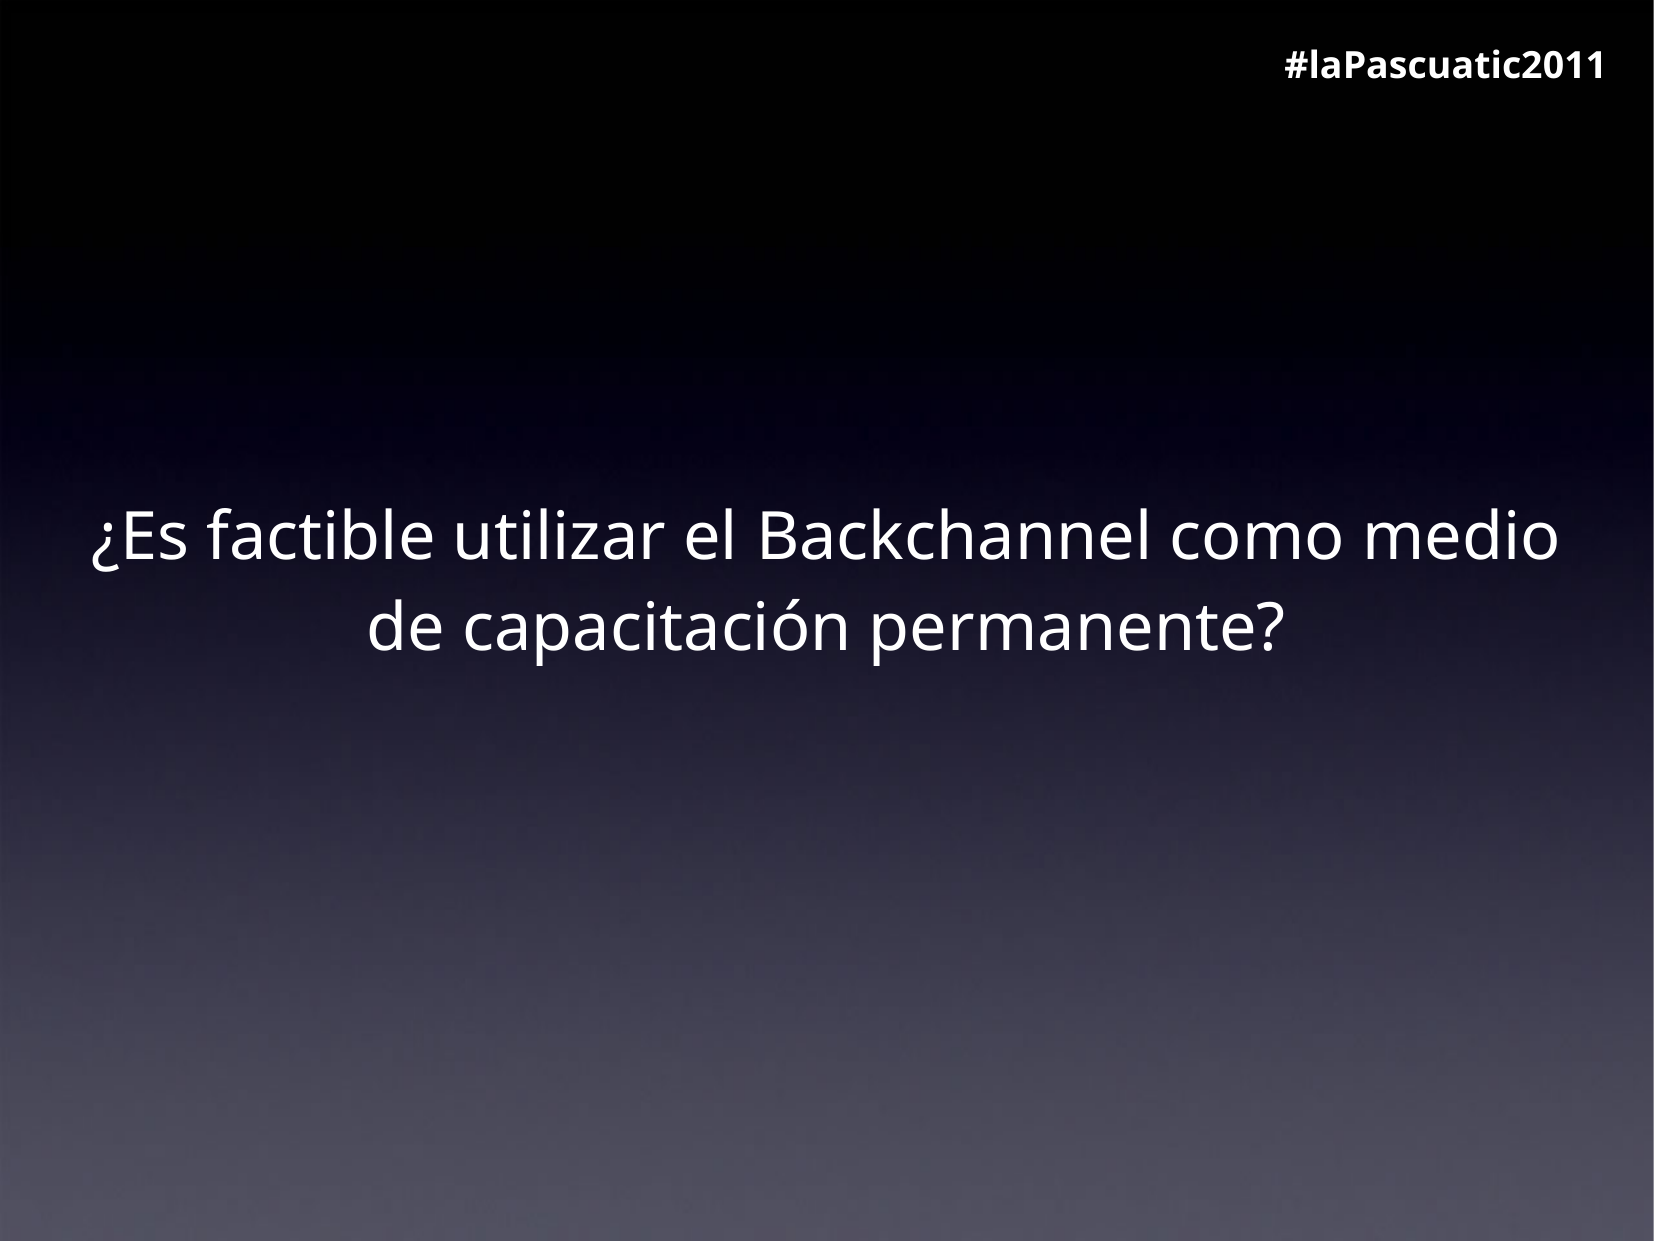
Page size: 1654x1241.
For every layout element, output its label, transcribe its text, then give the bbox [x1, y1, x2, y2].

picture [0, 0, 1654, 1241]
subtitle ¿Es factible utilizar el Backchannel como medio de capacitación permanente? [82, 49, 1571, 1109]
text_box #laPascuatic2011 [1269, 31, 1625, 89]
